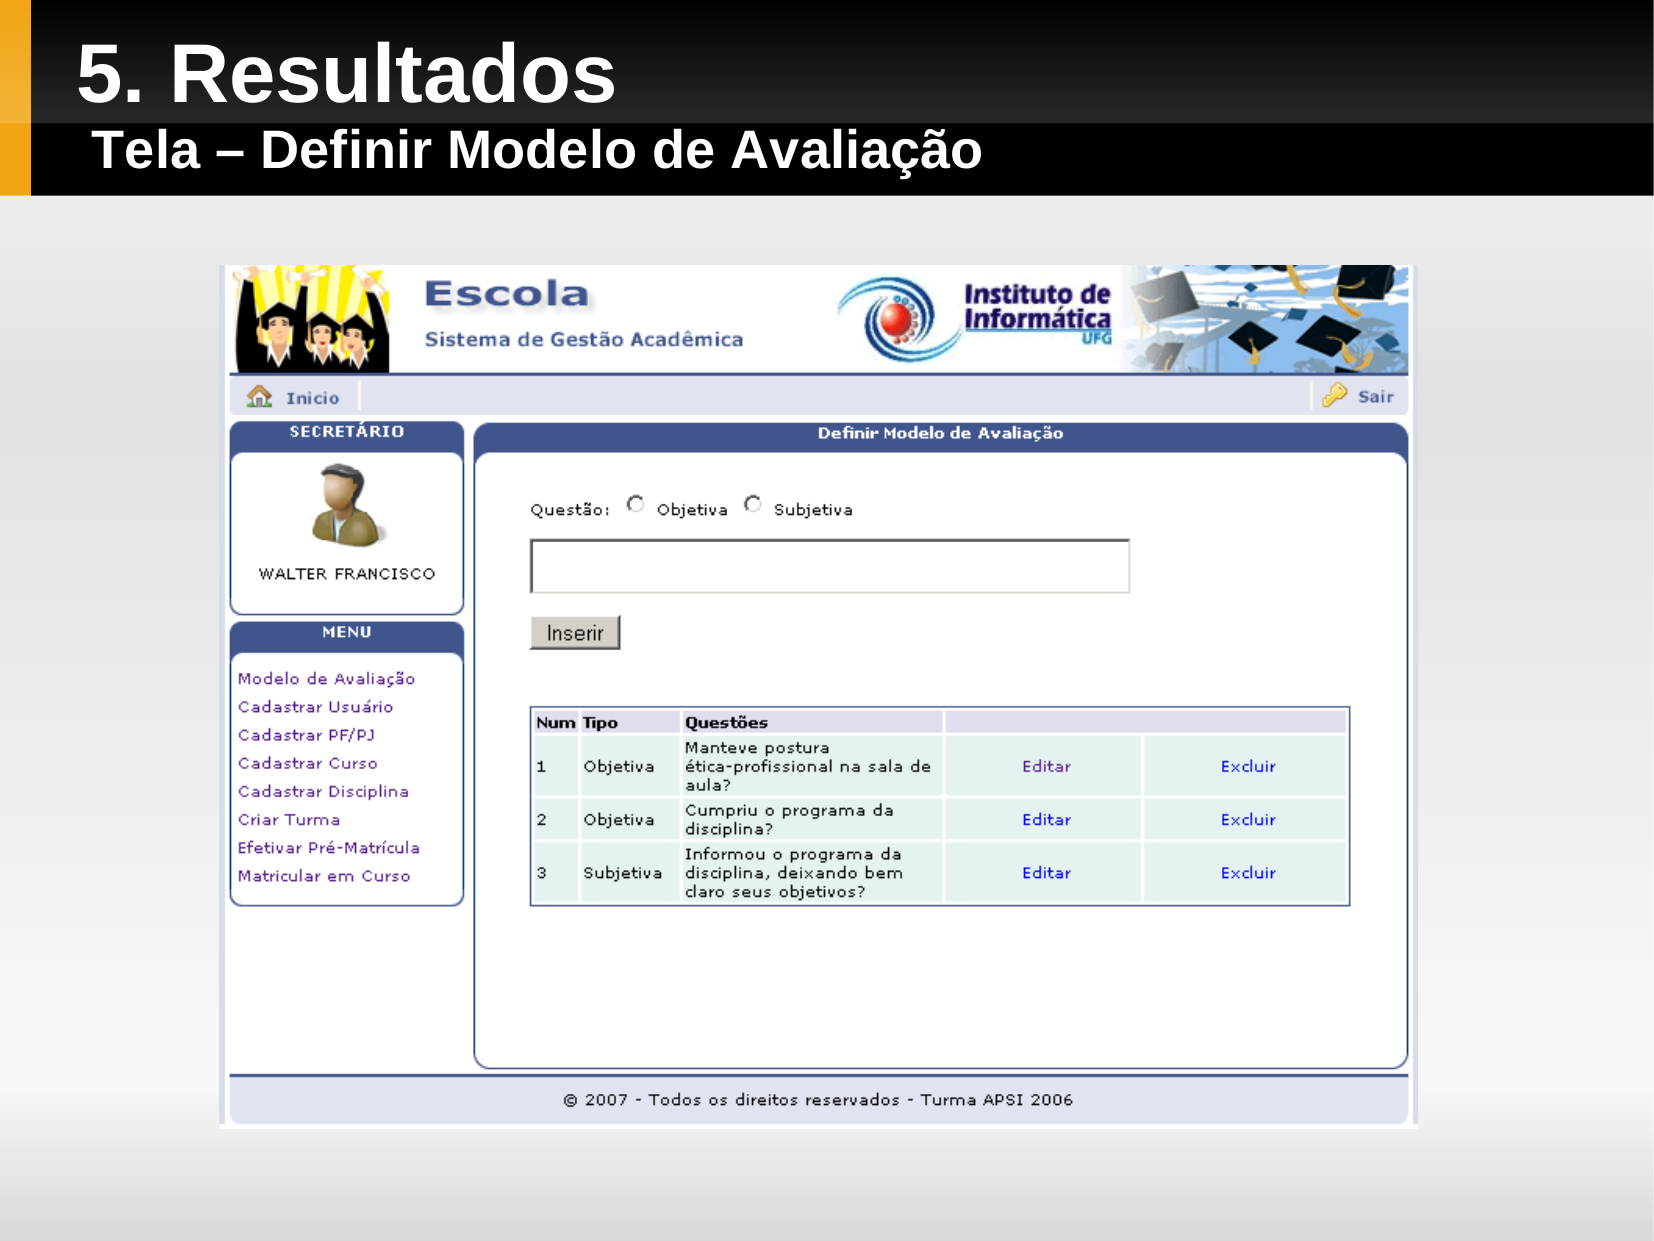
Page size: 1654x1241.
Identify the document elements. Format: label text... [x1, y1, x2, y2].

picture [0, 0, 1654, 1241]
title 5. Resultados Tela – Definir Modelo de Avaliação [76, 0, 1565, 208]
